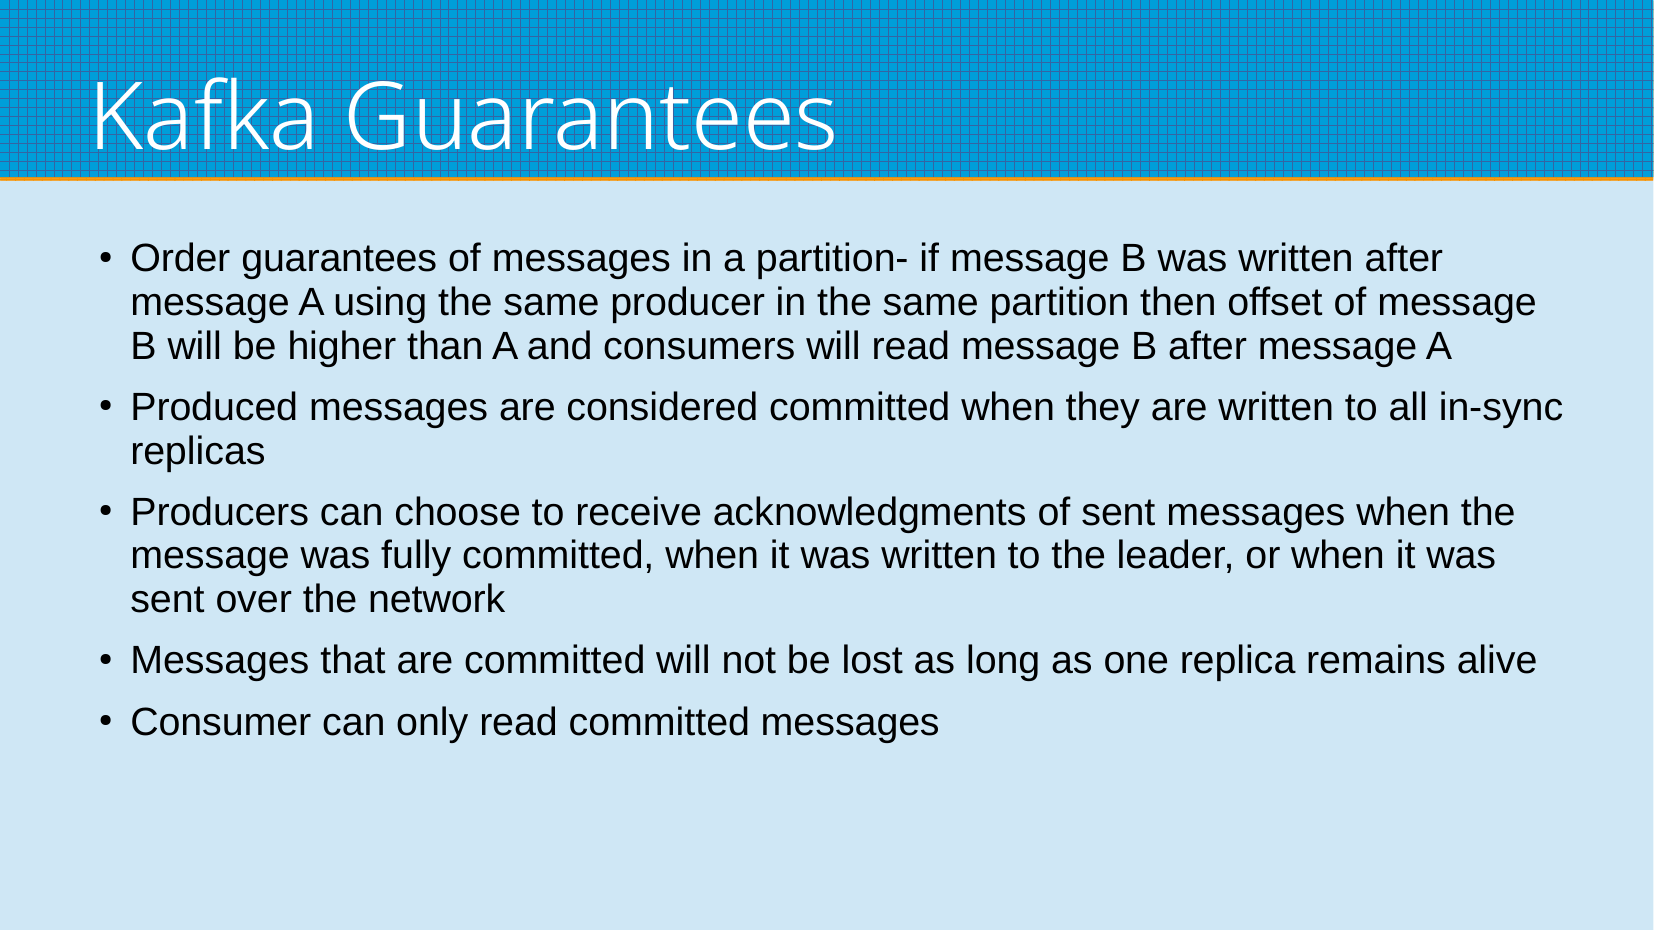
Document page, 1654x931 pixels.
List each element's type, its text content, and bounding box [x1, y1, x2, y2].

list Order guarantees of messages in a partition- if message B was written after message A using the same producer in the same partition then offset of message B will be higher than A and consumers will read message B after message A Produced messages are considered committed when they are written to all in-sync replicas Producers can choose to receive acknowledgments of sent messages when the message was fully committed, when it was written to the leader, or when it was sent over the network Messages that are committed will not be lost as long as one replica remains alive Consumer can only read committed messages [88, 236, 1565, 813]
title Kafka Guarantees [88, 14, 1565, 178]
